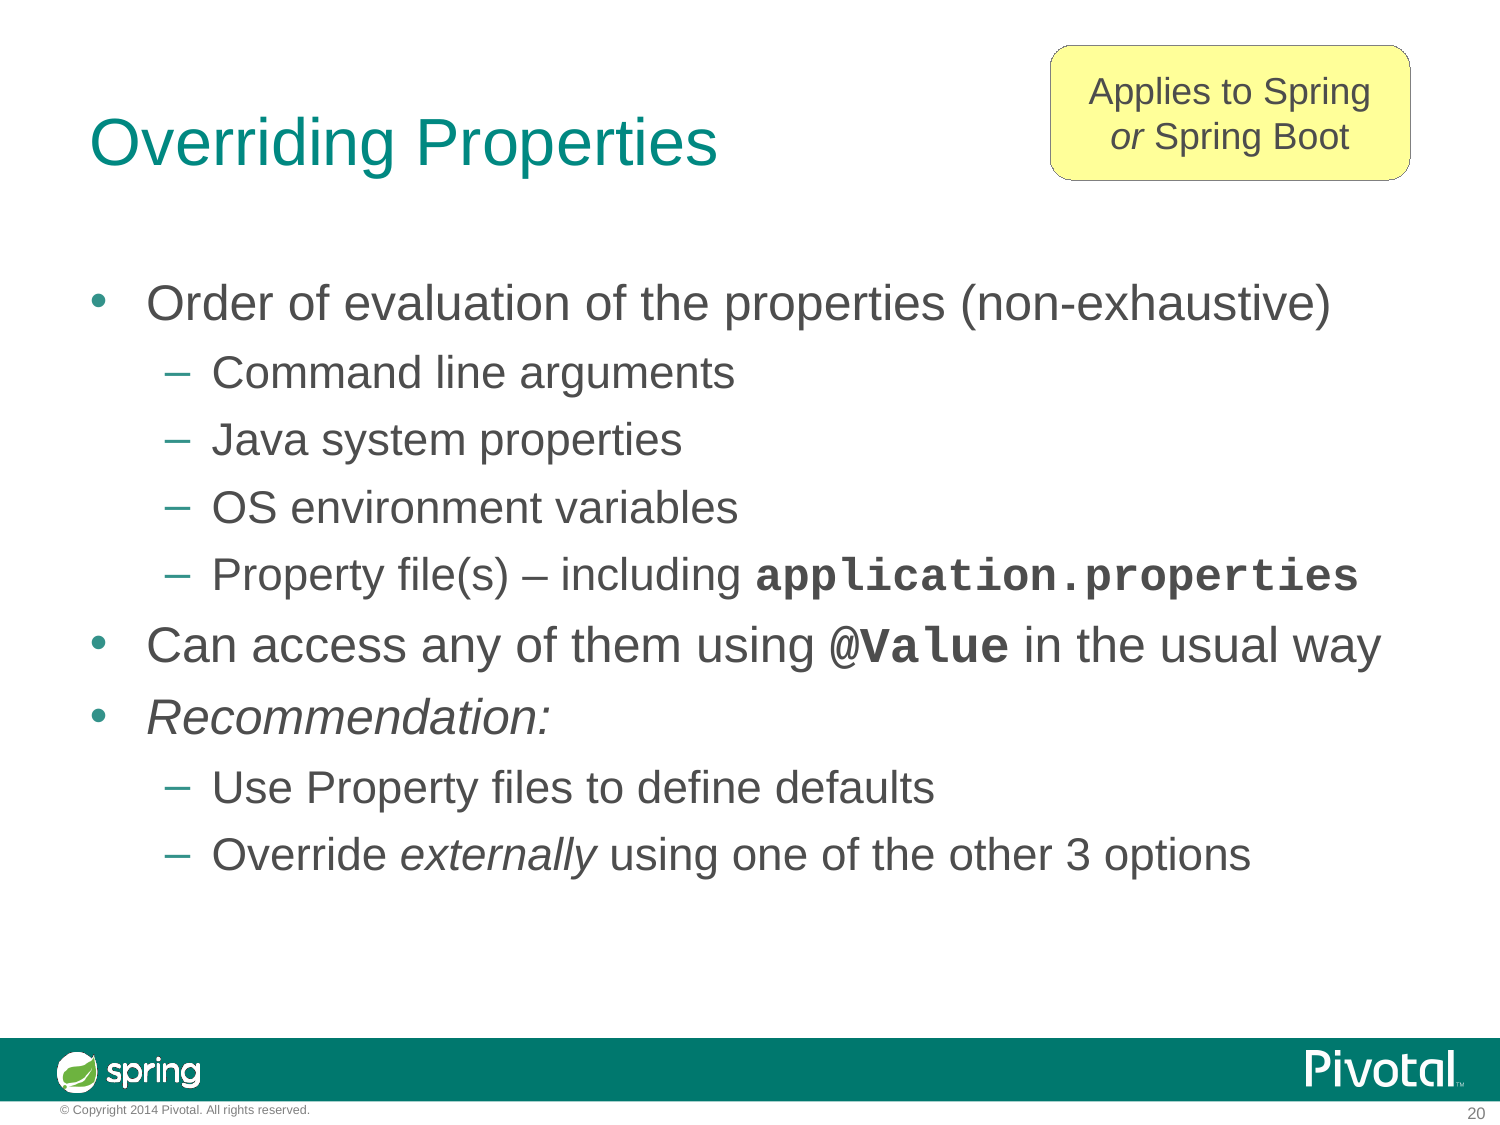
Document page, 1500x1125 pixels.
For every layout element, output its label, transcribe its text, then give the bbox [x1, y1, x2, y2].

text_box Applies to Spring or Spring Boot [1050, 45, 1411, 181]
list Order of evaluation of the properties (non-exhaustive) Command line arguments Java system properties OS environment variables Property file(s) – including application.properties Can access any of them using @Value in the usual way Recommendation: Use Property files to define defaults Override externally using one of the other 3 options [75, 262, 1426, 960]
picture [32, 1041, 210, 1103]
title Overriding Properties [75, 45, 1426, 233]
picture [1306, 1050, 1464, 1087]
